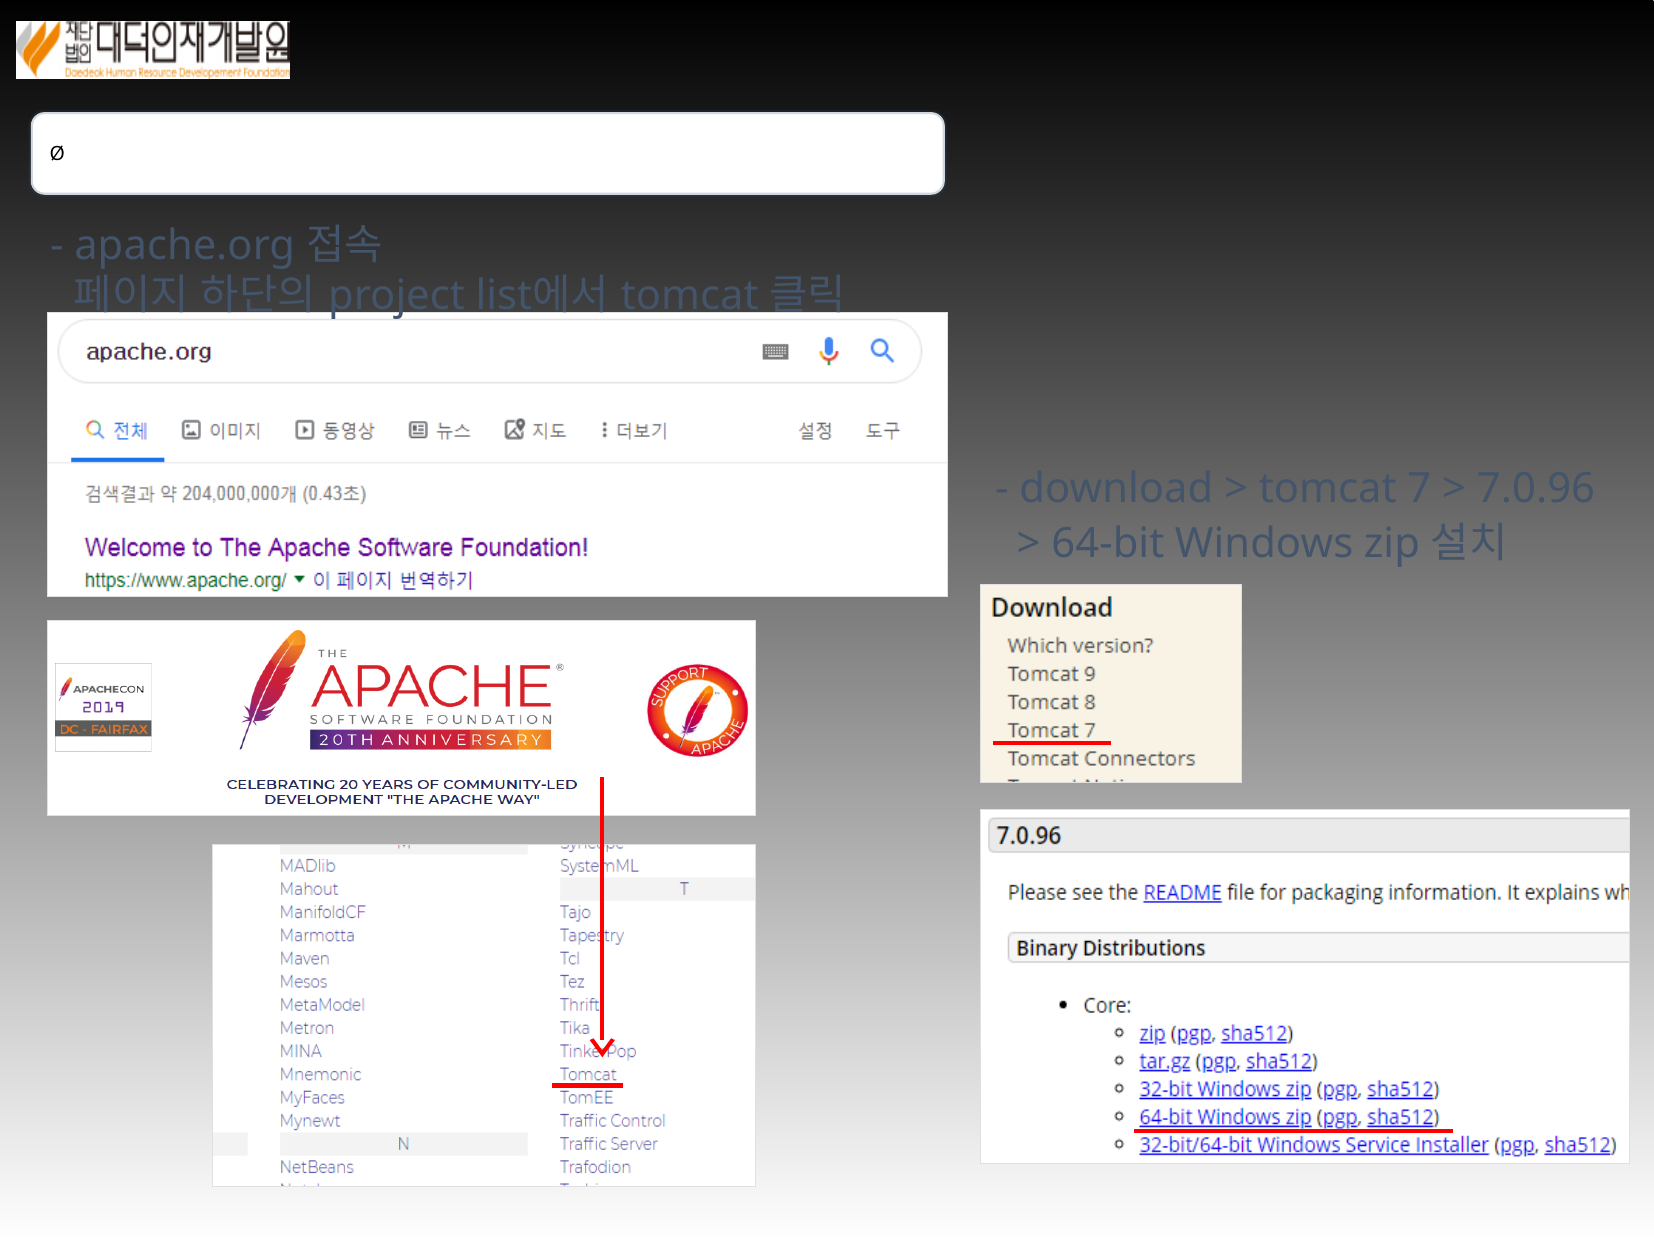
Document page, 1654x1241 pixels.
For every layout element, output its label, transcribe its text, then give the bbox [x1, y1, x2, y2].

text_box - download > tomcat 7 > 7.0.96 > 64-bit Windows zip 설치 [980, 448, 1630, 573]
text_box Apache-tomcat 초기 설치 [30, 112, 945, 195]
picture [47, 326, 948, 597]
picture [980, 584, 1242, 783]
picture [16, 21, 290, 79]
picture [47, 620, 756, 816]
text_box - apache.org 접속 페이지 하단의 project list에서 tomcat 클릭 [35, 210, 969, 326]
picture [980, 809, 1630, 1164]
picture [212, 844, 756, 1187]
